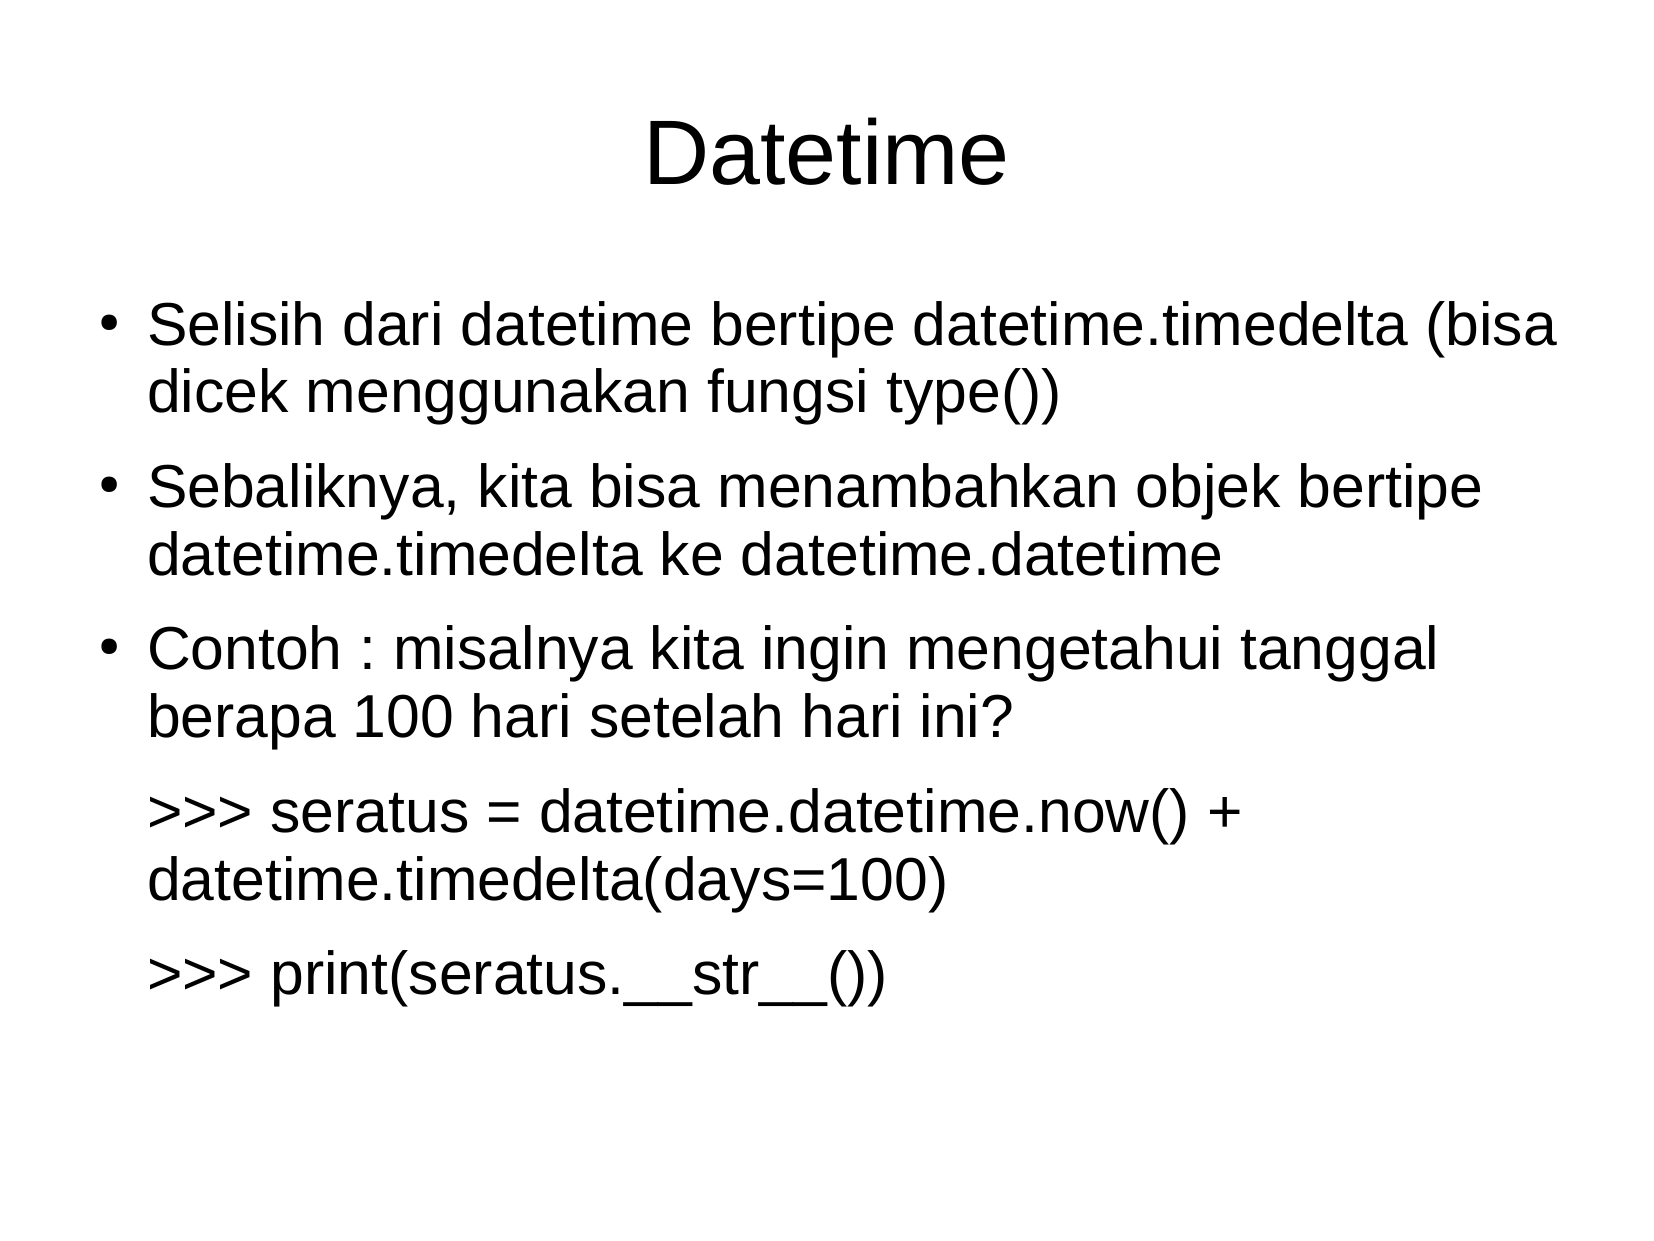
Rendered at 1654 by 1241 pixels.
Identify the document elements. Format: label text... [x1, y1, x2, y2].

title Datetime [82, 49, 1571, 257]
list Selisih dari datetime bertipe datetime.timedelta (bisa dicek menggunakan fungsi type()) Sebaliknya, kita bisa menambahkan objek bertipe datetime.timedelta ke datetime.datetime Contoh : misalnya kita ingin mengetahui tanggal berapa 100 hari setelah hari ini? >>> seratus = datetime.datetime.now() + datetime.timedelta(days=100) >>> print(seratus.__str__()) [82, 290, 1571, 1010]
